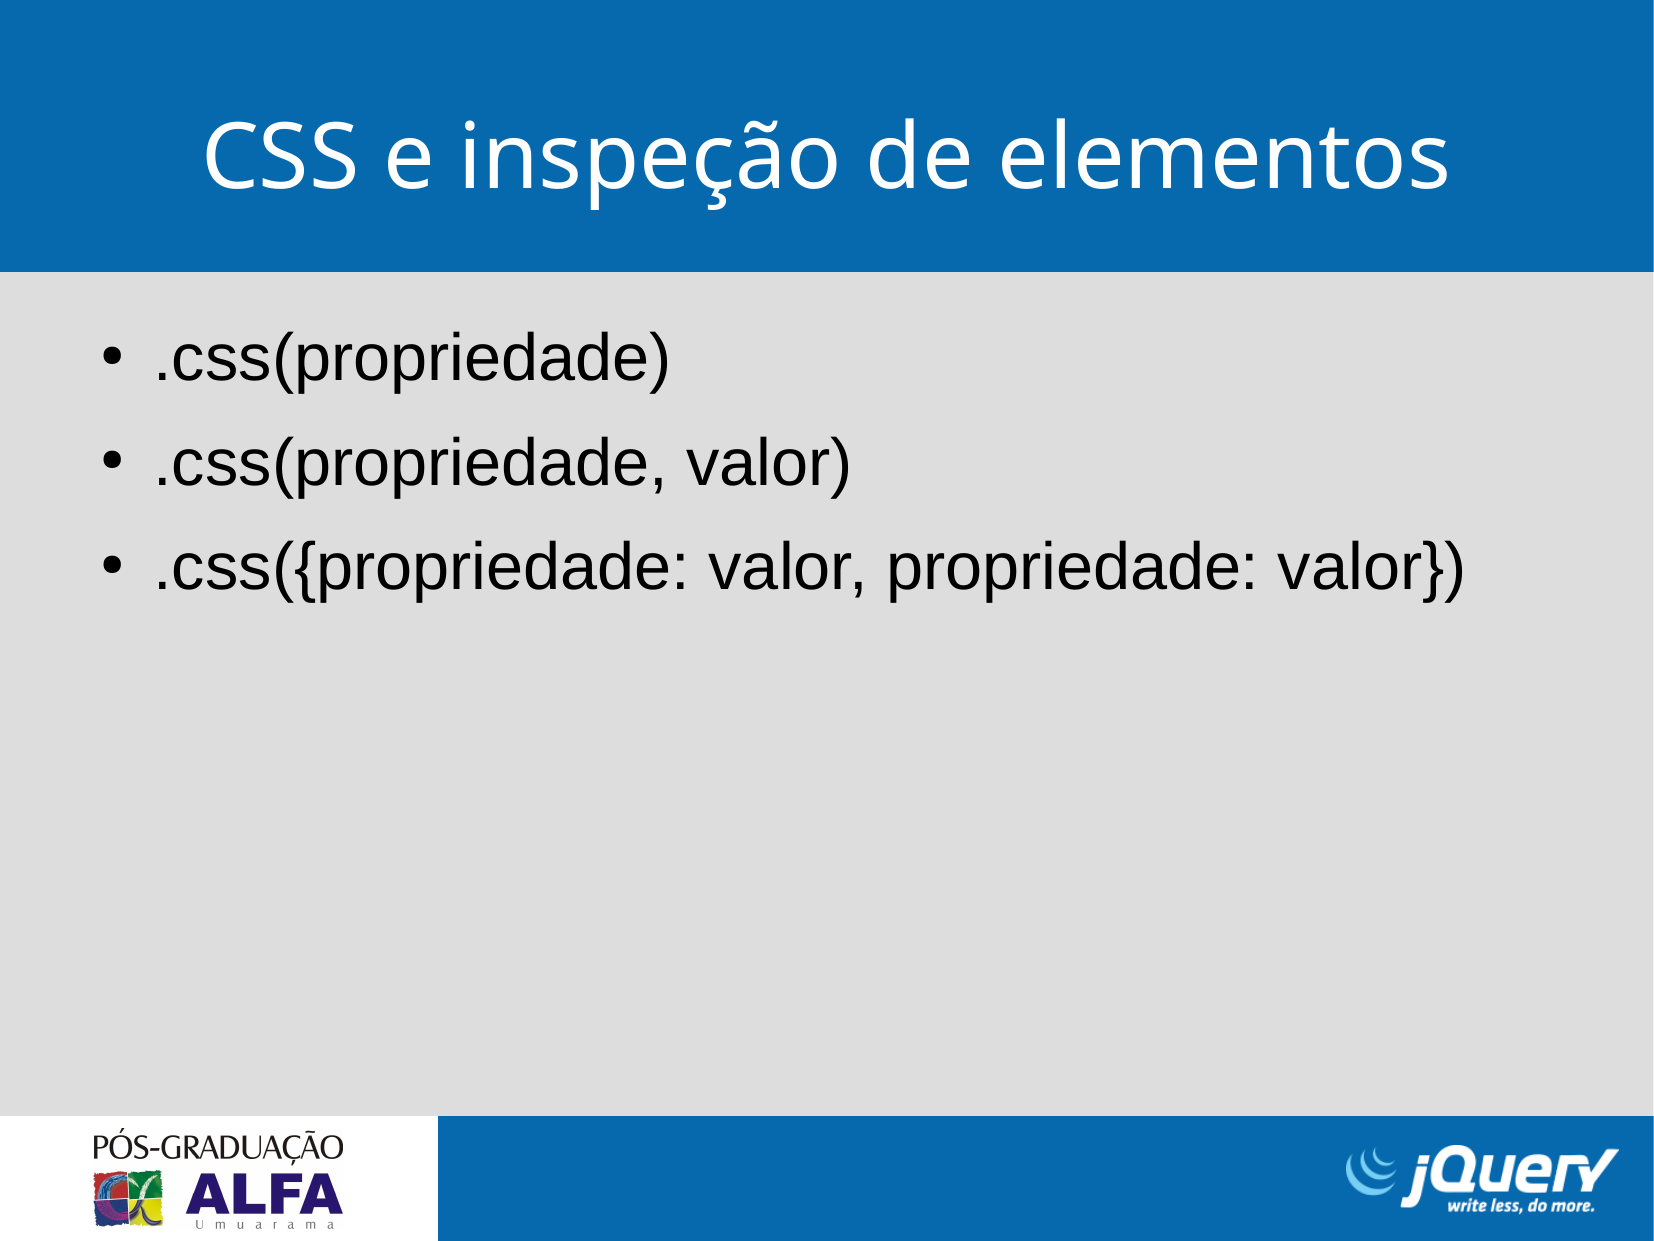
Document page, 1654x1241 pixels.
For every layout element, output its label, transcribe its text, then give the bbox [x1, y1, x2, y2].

list .css(propriedade) .css(propriedade, valor) .css({propriedade: valor, propriedade: valor}) [82, 320, 1571, 1040]
picture [93, 1128, 343, 1229]
title CSS e inspeção de elementos [82, 49, 1571, 257]
picture [0, 0, 1654, 272]
picture [438, 1116, 1654, 1241]
